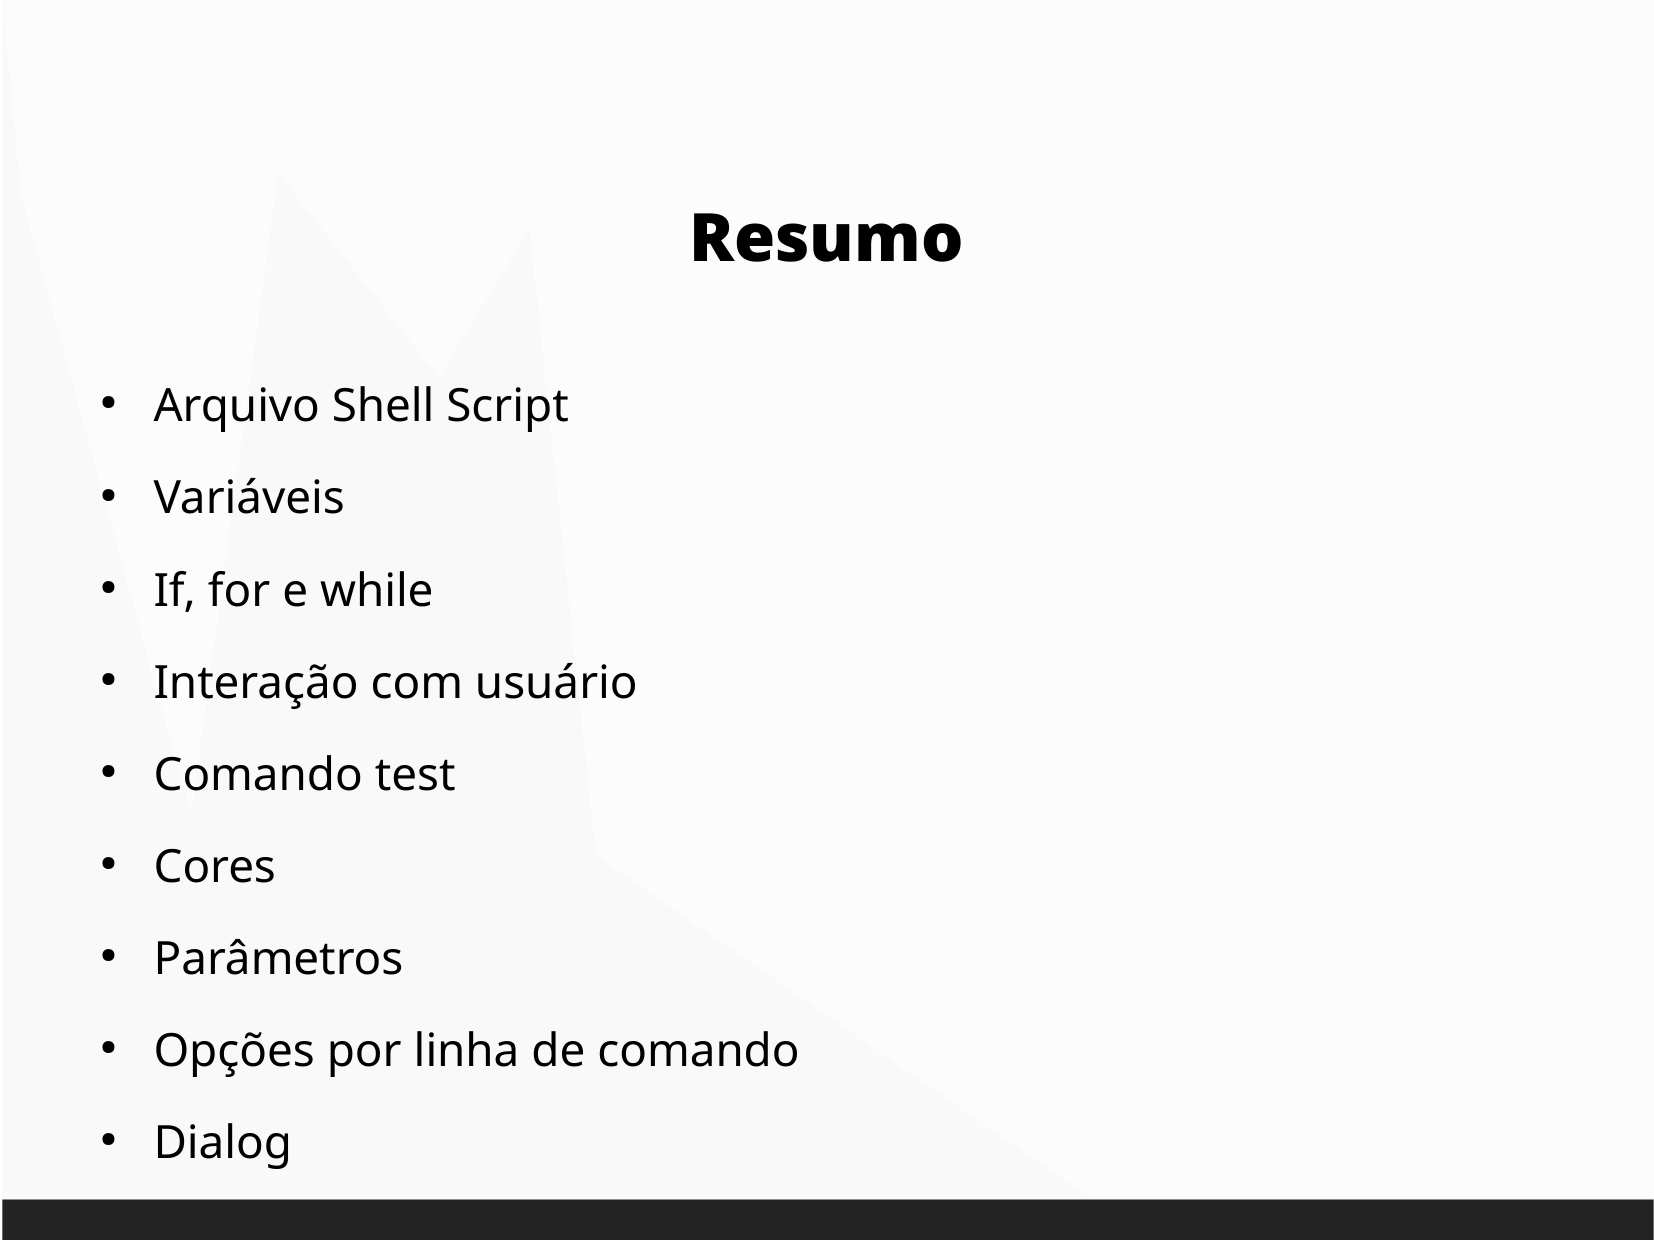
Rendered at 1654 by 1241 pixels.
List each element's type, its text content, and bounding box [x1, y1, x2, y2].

picture [2, 0, 1654, 1241]
title Resumo [82, 132, 1571, 340]
list Arquivo Shell Script Variáveis If, for e while Interação com usuário Comando test Cores Parâmetros Opções por linha de comando Dialog [82, 372, 1571, 1093]
